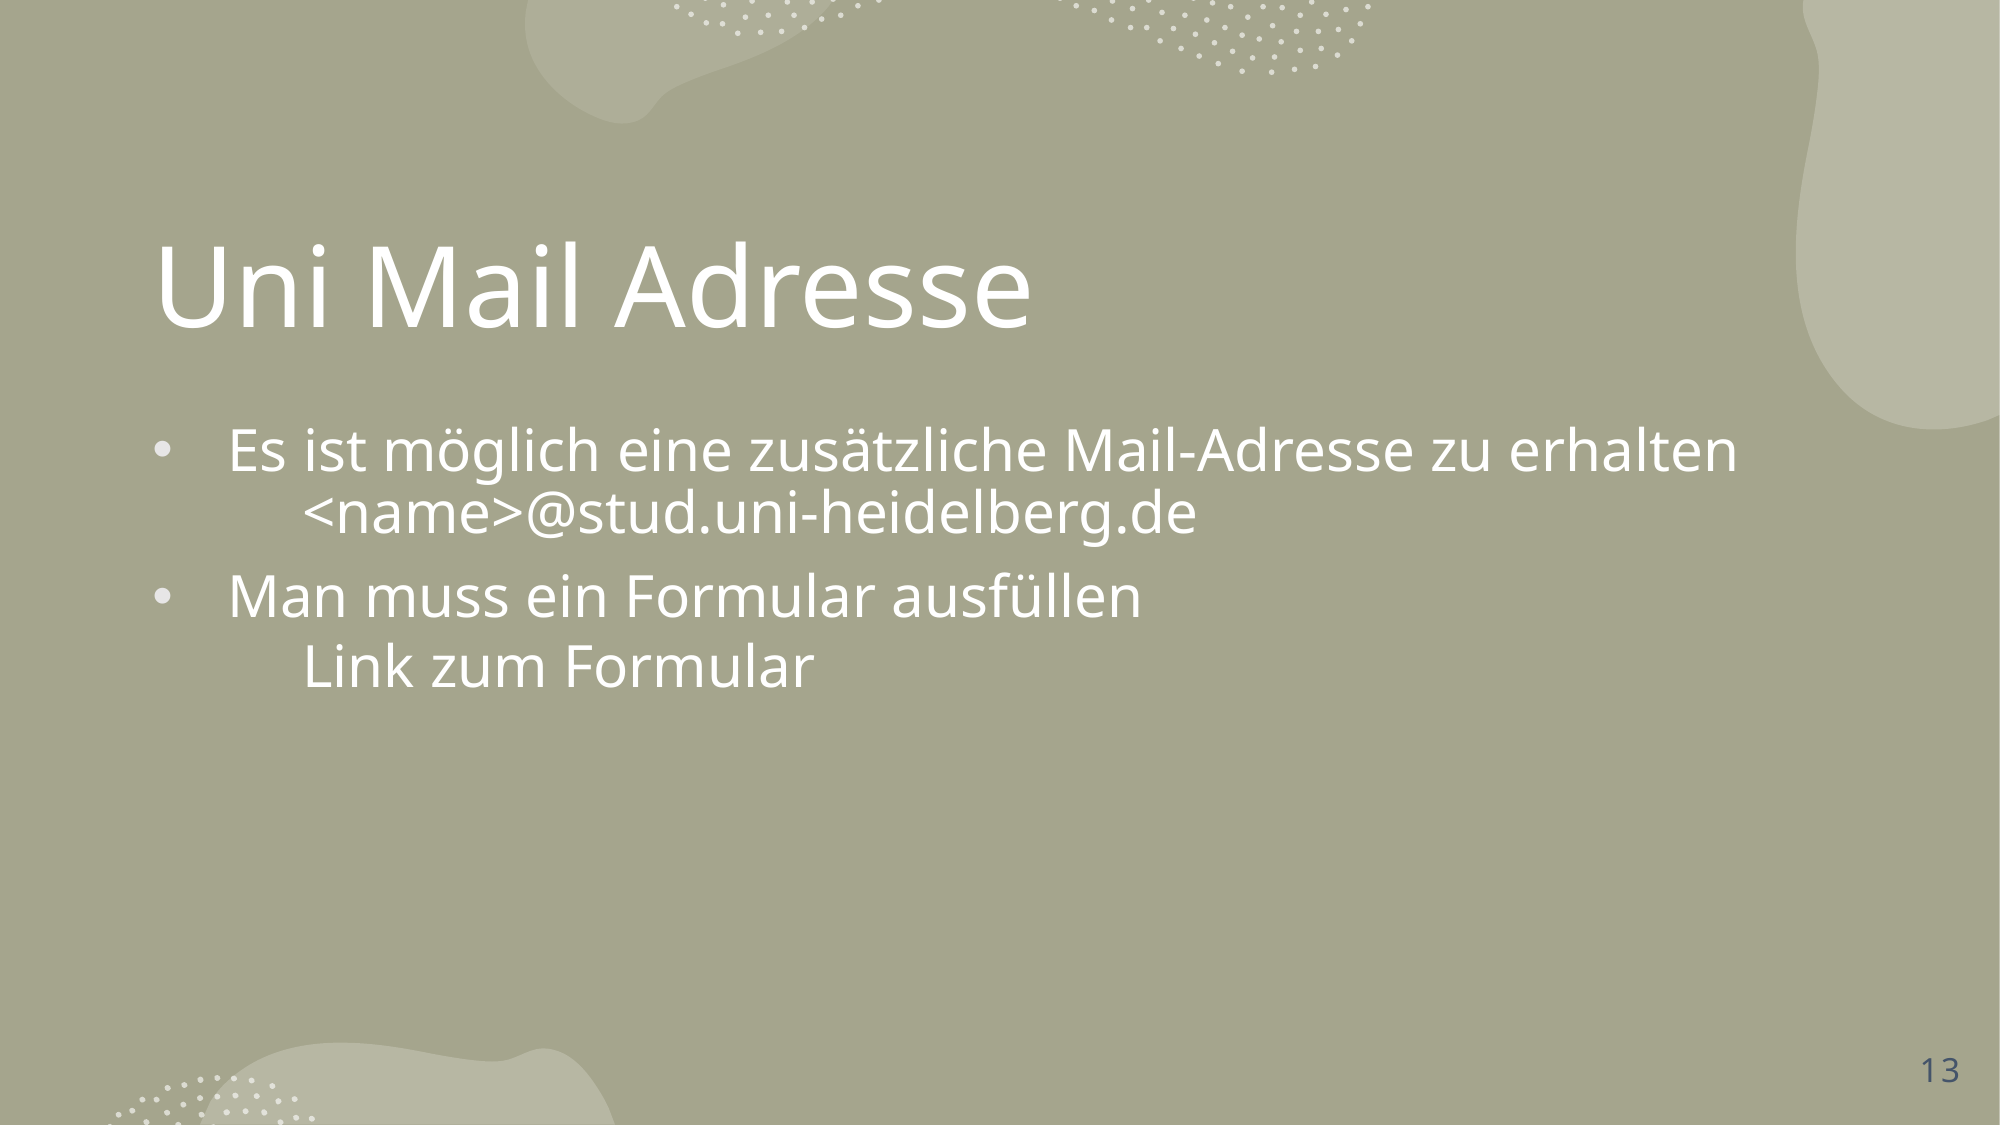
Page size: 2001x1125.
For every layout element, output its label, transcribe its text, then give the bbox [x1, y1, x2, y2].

title Uni Mail Adresse [137, 182, 1863, 400]
list Es ist möglich eine zusätzliche Mail-Adresse zu erhalten <name>@stud.uni-heidelberg.de Man muss ein Formular ausfüllen Link zum Formular [137, 413, 1863, 1085]
text_box [1887, 1019, 1993, 1125]
